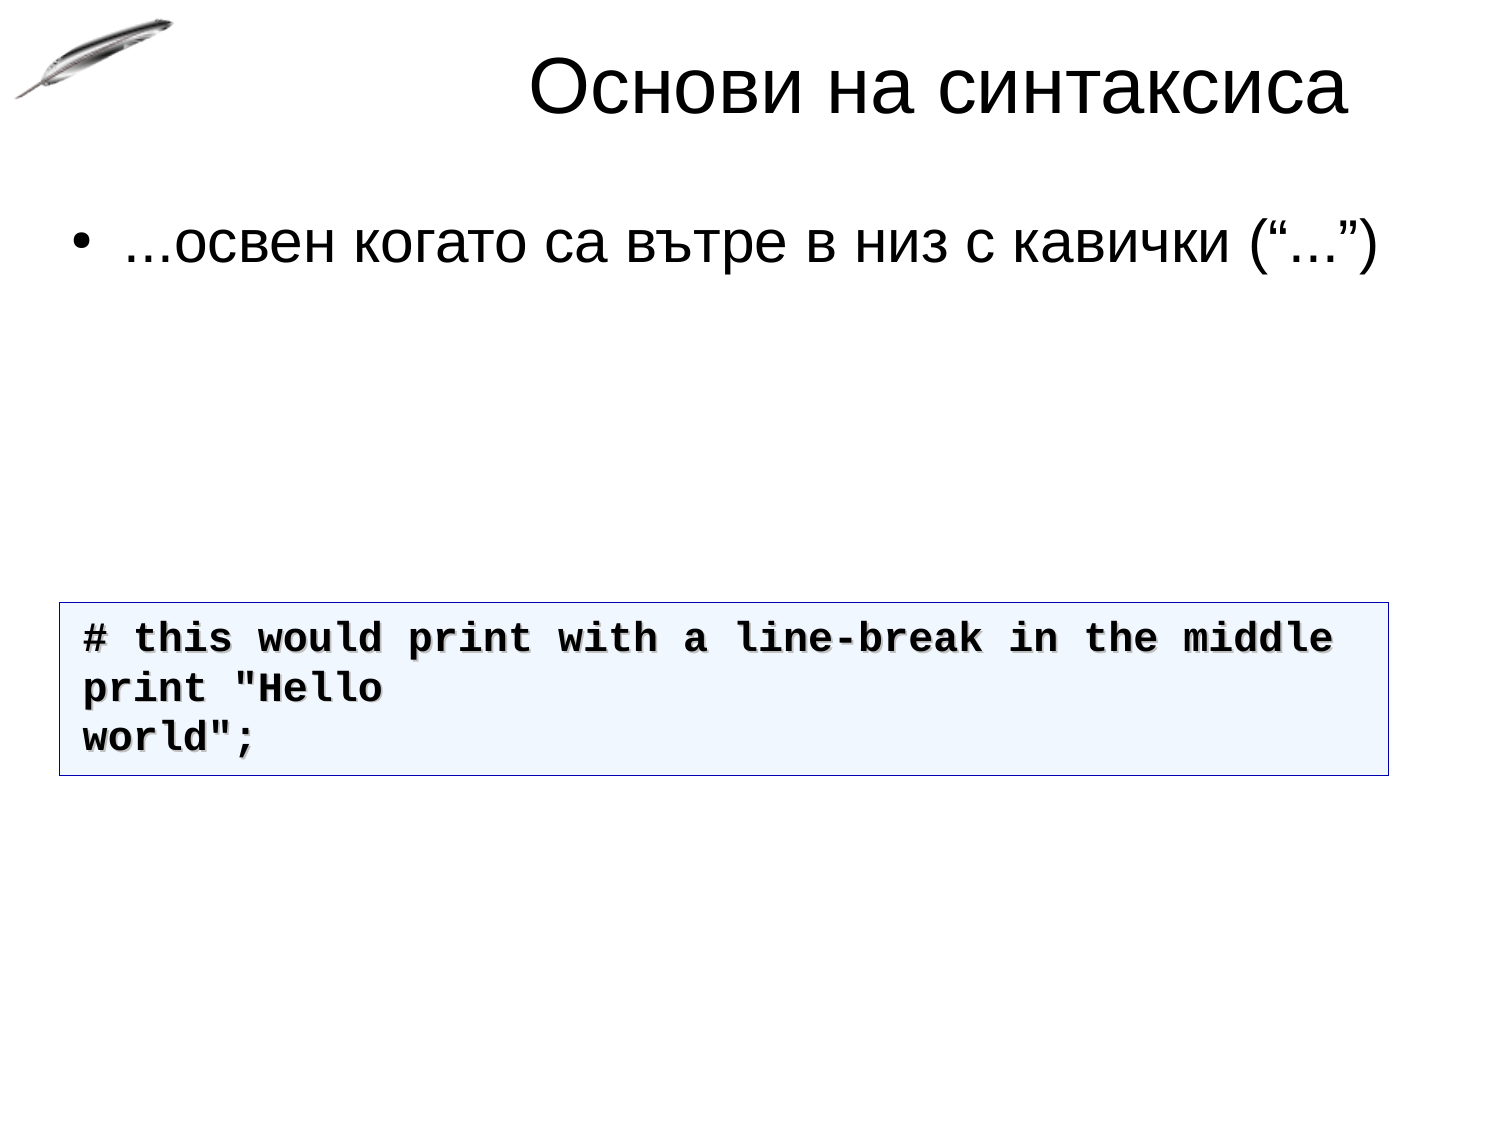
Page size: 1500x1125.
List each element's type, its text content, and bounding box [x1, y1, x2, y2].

picture [11, 17, 179, 101]
text_box # this would print with a line-break in the middle print "Hello world"; [59, 602, 1388, 776]
title Основи на синтаксиса [419, 0, 1459, 176]
list ...освен когато са вътре в низ с кавички (“...”) [53, 207, 1447, 1084]
